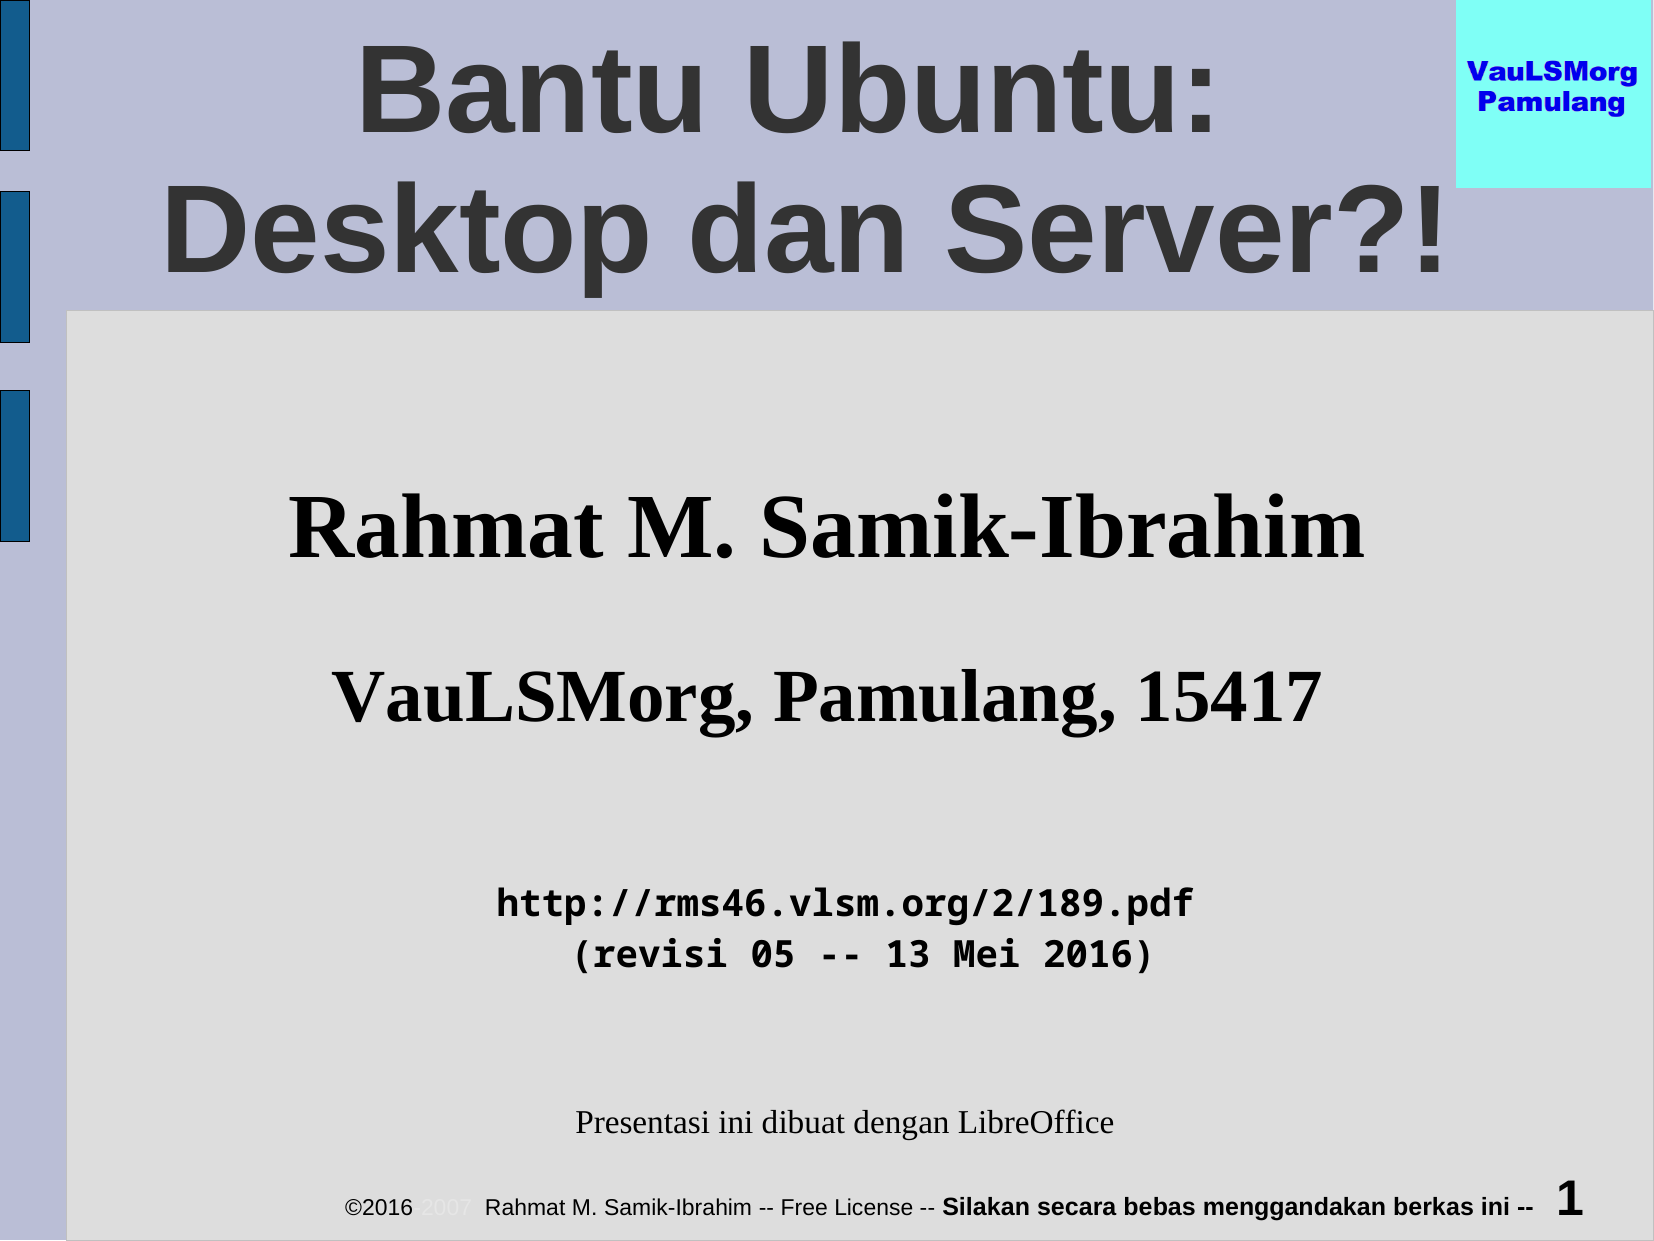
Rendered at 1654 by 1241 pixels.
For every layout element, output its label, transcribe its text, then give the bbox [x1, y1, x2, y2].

subtitle Rahmat M. Samik-Ibrahim VauLSMorg, Pamulang, 15417 http://rms46.vlsm.org/2/189.pdf (revisi 05 -- 13 Mei 2016) Presentasi ini dibuat dengan LibreOffice [121, 352, 1534, 1163]
picture [1456, 0, 1651, 188]
title Bantu Ubuntu: Desktop dan Server?! [75, 19, 1538, 299]
